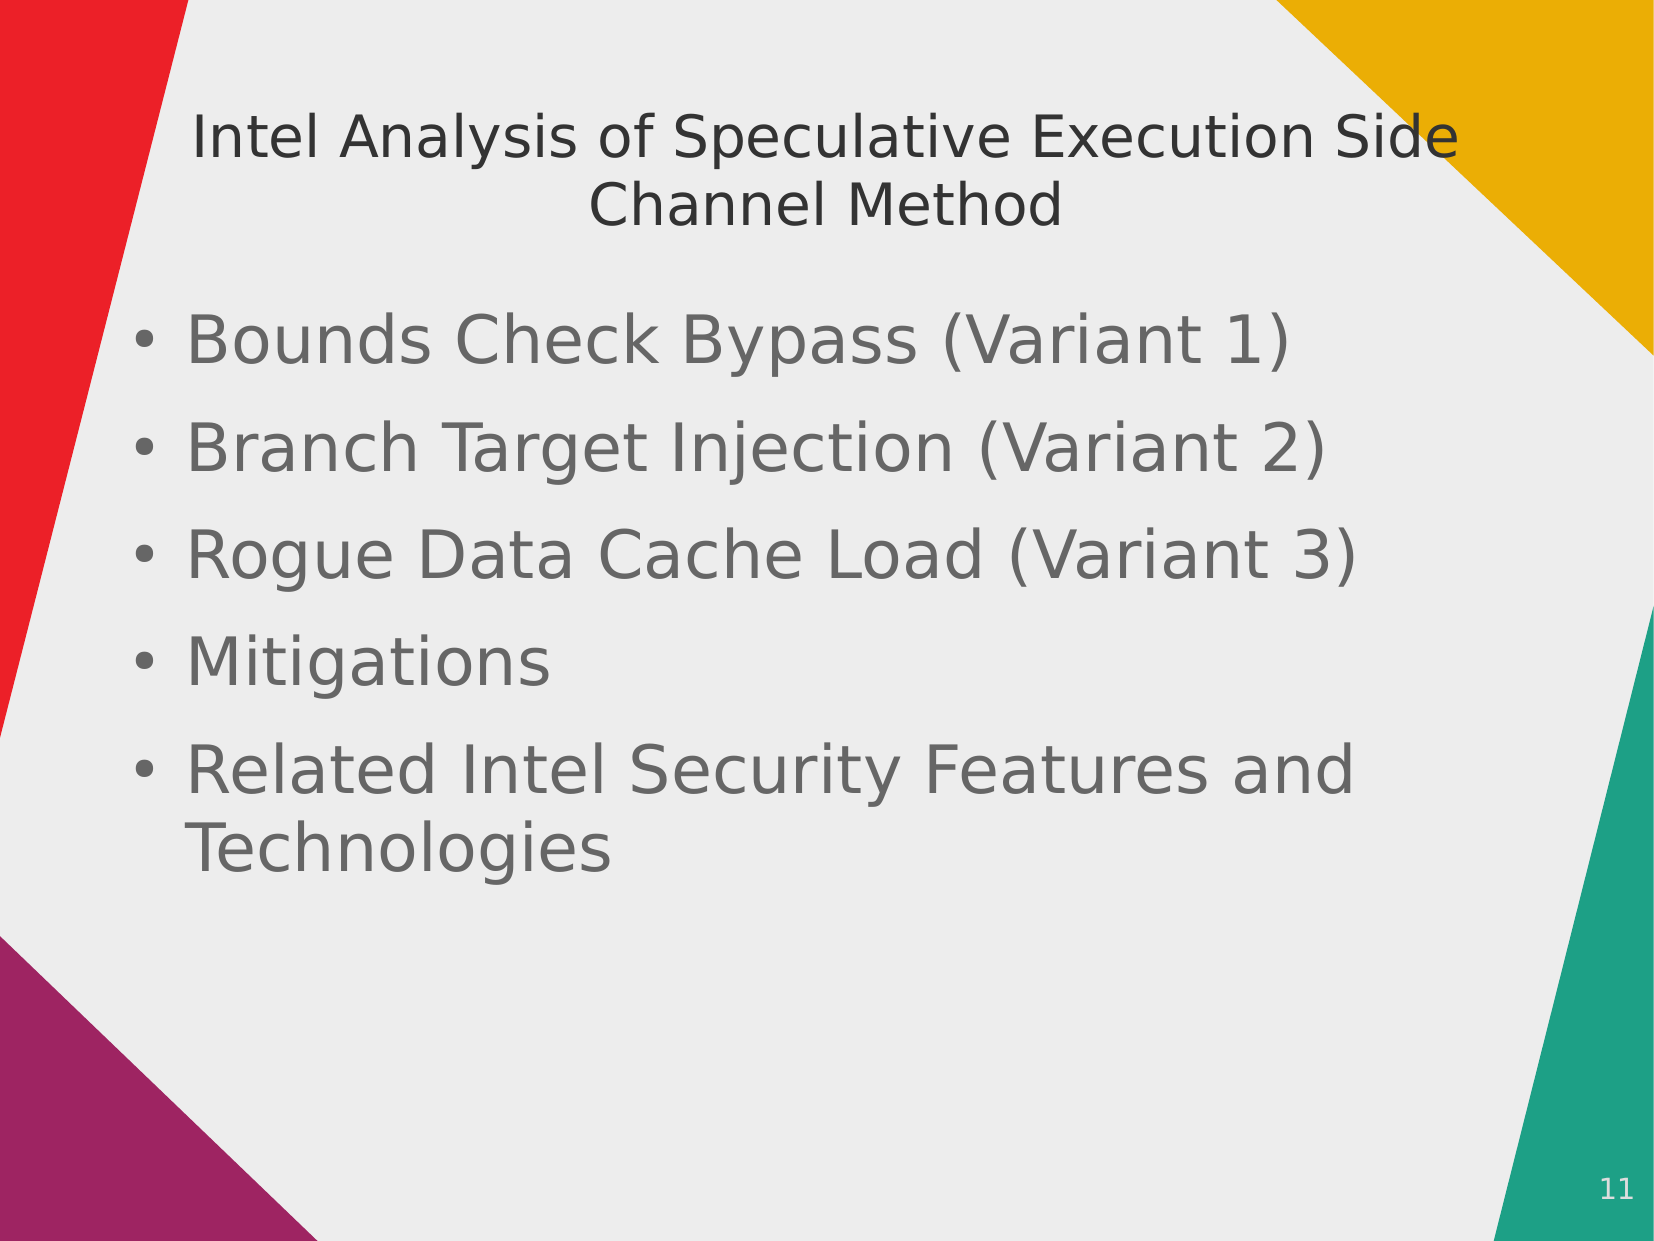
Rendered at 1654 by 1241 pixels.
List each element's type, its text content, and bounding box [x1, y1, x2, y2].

title Intel Analysis of Speculative Execution Side Channel Method [114, 73, 1539, 271]
list Bounds Check Bypass (Variant 1) Branch Target Injection (Variant 2) Rogue Data Cache Load (Variant 3) Mitigations Related Intel Security Features and Technologies [114, 302, 1539, 1033]
